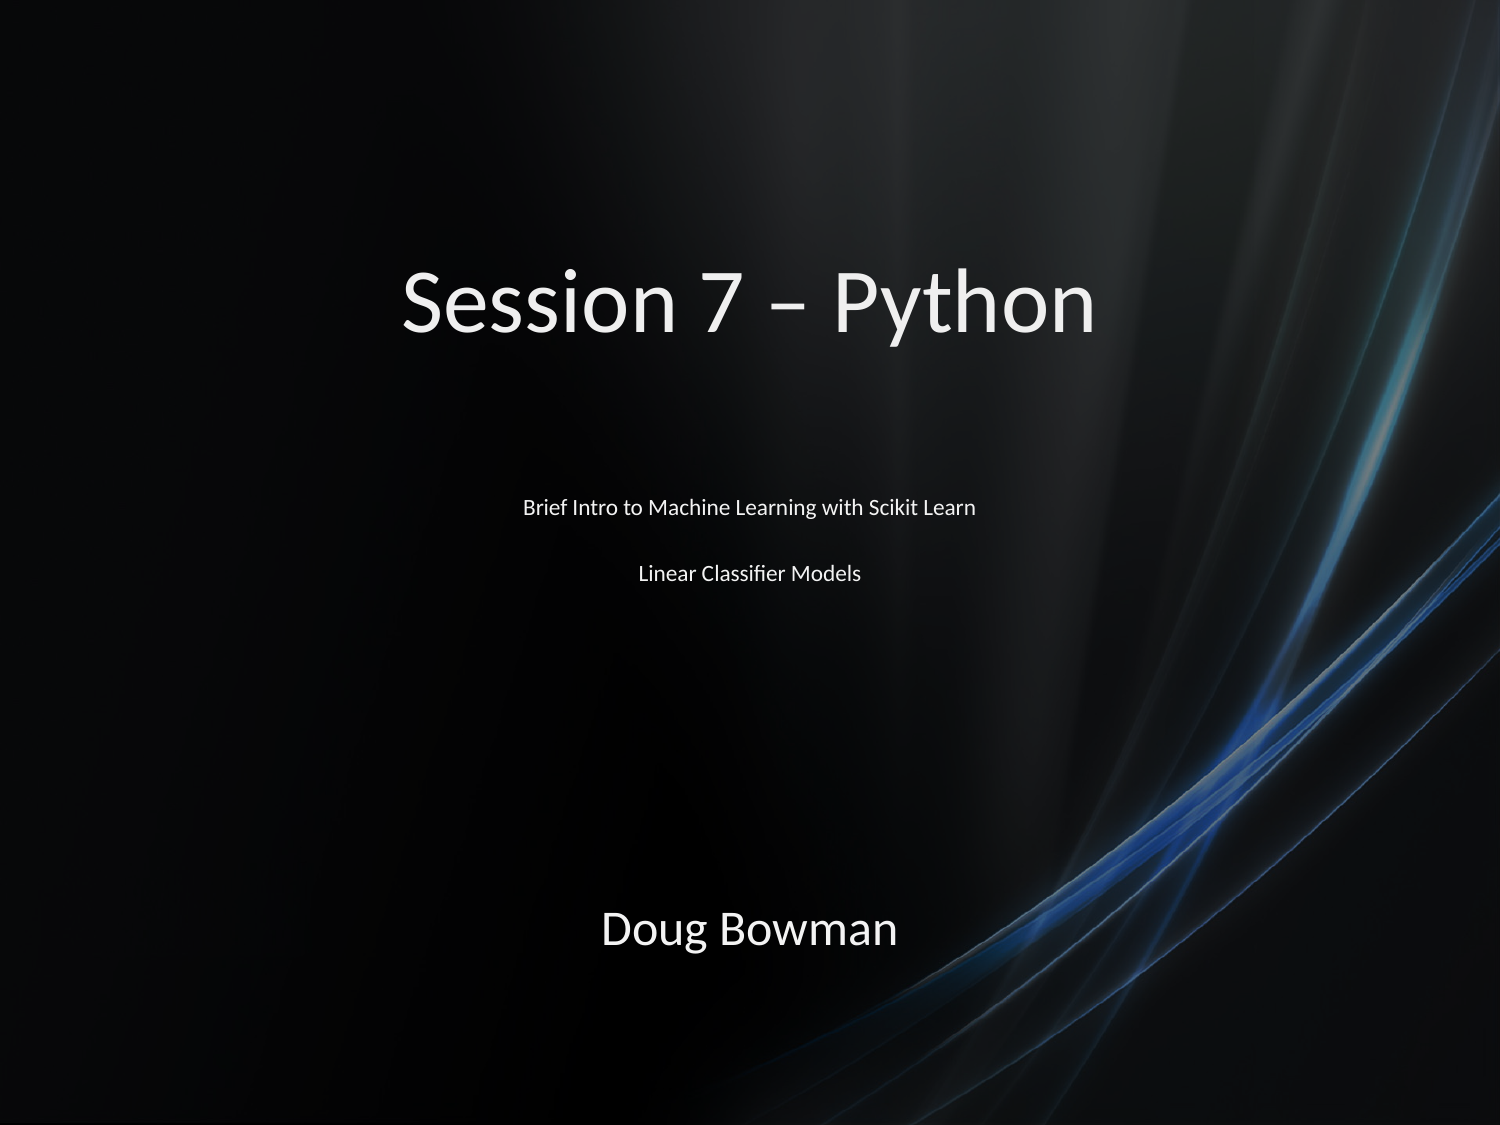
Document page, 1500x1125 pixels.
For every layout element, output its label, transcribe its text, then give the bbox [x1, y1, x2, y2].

title Session 7 – Python [112, 174, 1388, 417]
subtitle Brief Intro to Machine Learning with Scikit Learn Linear Classifier Models [174, 484, 1325, 596]
picture [0, 0, 1500, 1125]
text_box Doug Bowman [224, 887, 1275, 999]
